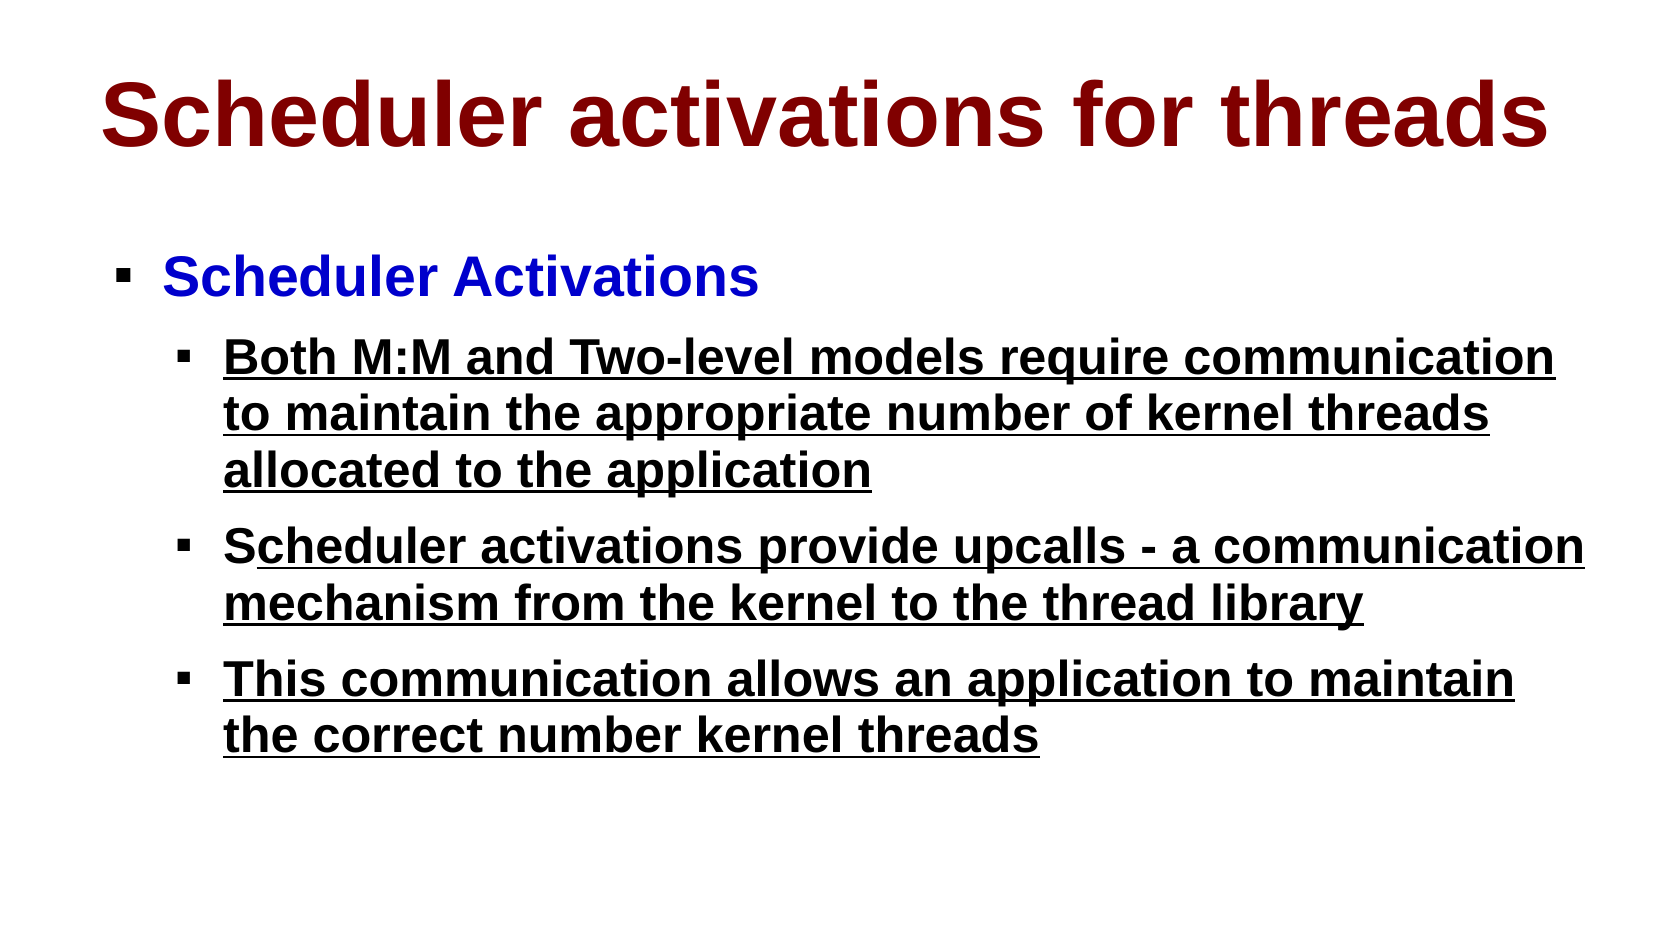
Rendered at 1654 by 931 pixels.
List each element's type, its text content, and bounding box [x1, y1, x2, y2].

list Scheduler Activations Both M:M and Two-level models require communication to maintain the appropriate number of kernel threads allocated to the application Scheduler activations provide upcalls - a communication mechanism from the kernel to the thread library This communication allows an application to maintain the correct number kernel threads [101, 244, 1590, 785]
title Scheduler activations for threads [82, 37, 1571, 193]
